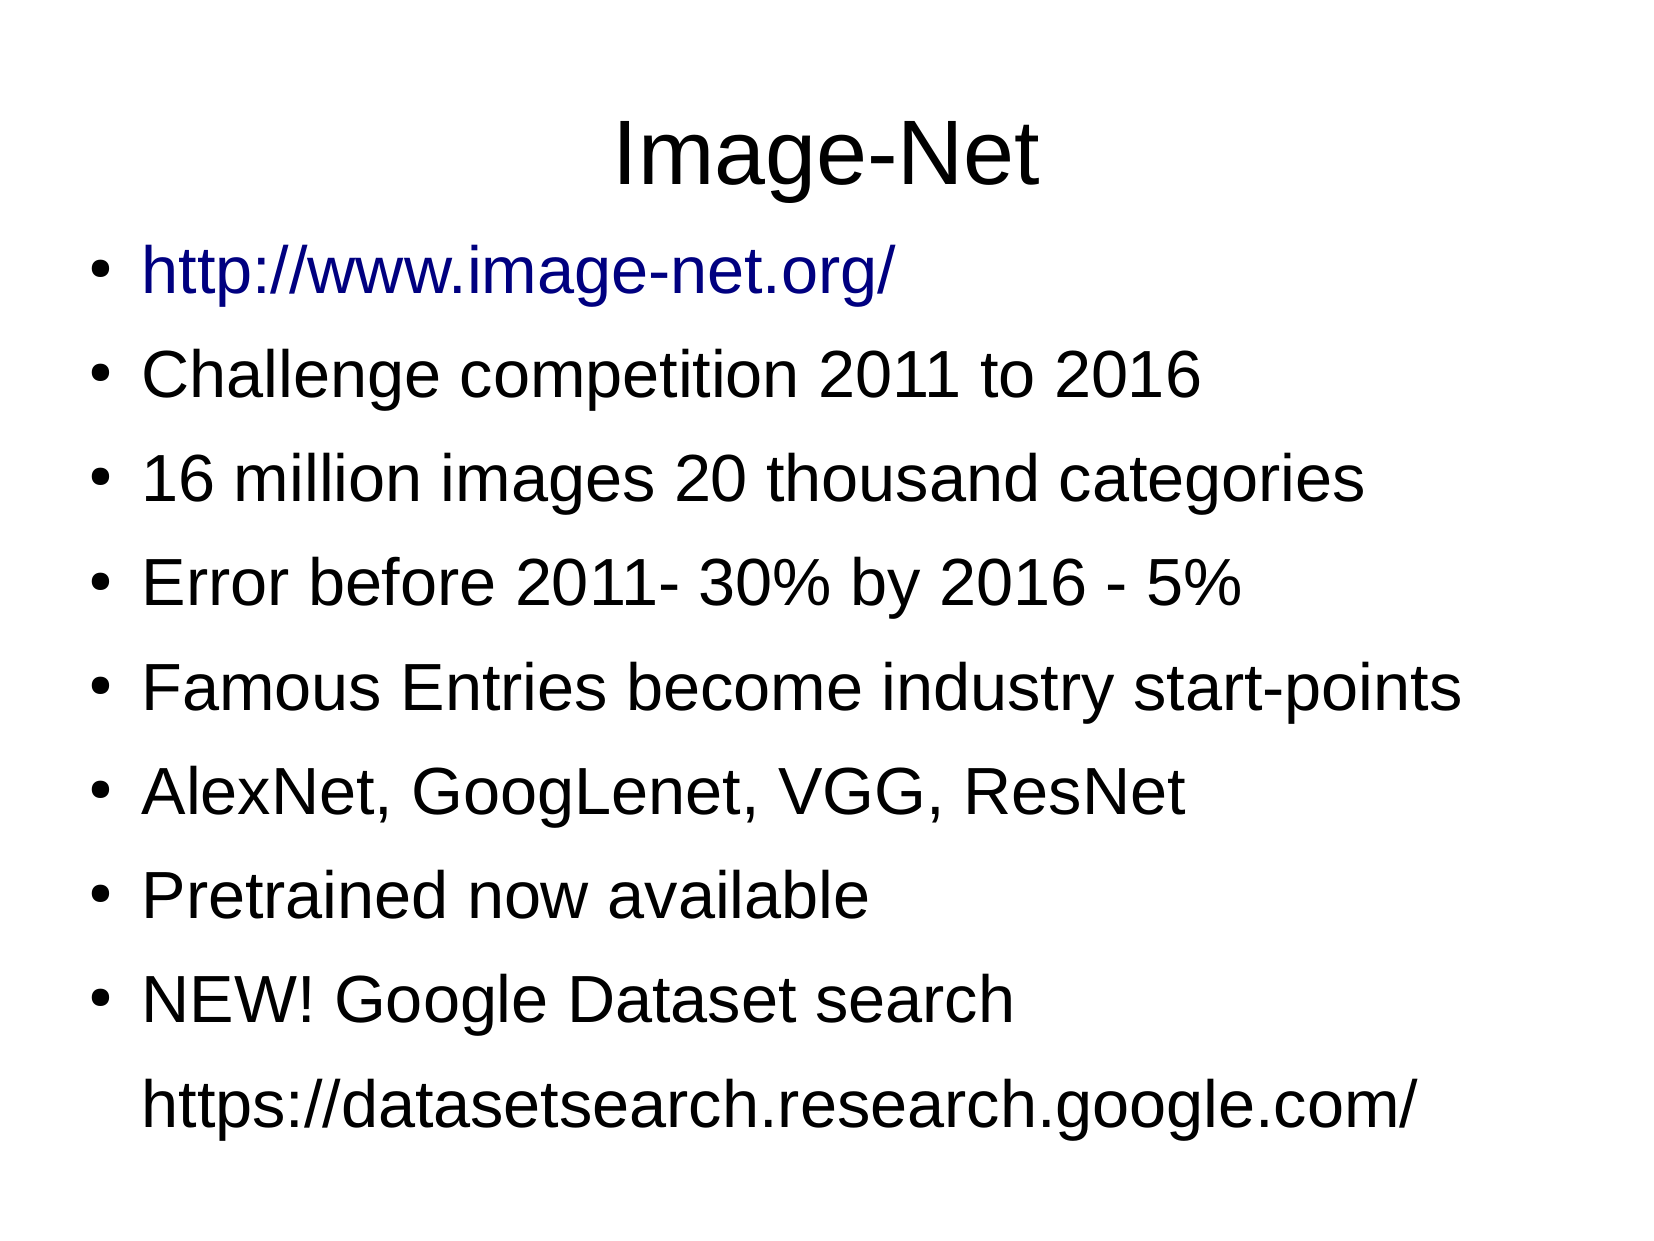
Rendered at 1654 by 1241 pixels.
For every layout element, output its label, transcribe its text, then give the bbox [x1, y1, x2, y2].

list http://www.image-net.org/ Challenge competition 2011 to 2016 16 million images 20 thousand categories Error before 2011- 30% by 2016 - 5% Famous Entries become industry start-points AlexNet, GoogLenet, VGG, ResNet Pretrained now available NEW! Google Dataset search https://datasetsearch.research.google.com/ [70, 232, 1559, 1142]
title Image-Net [82, 49, 1571, 257]
